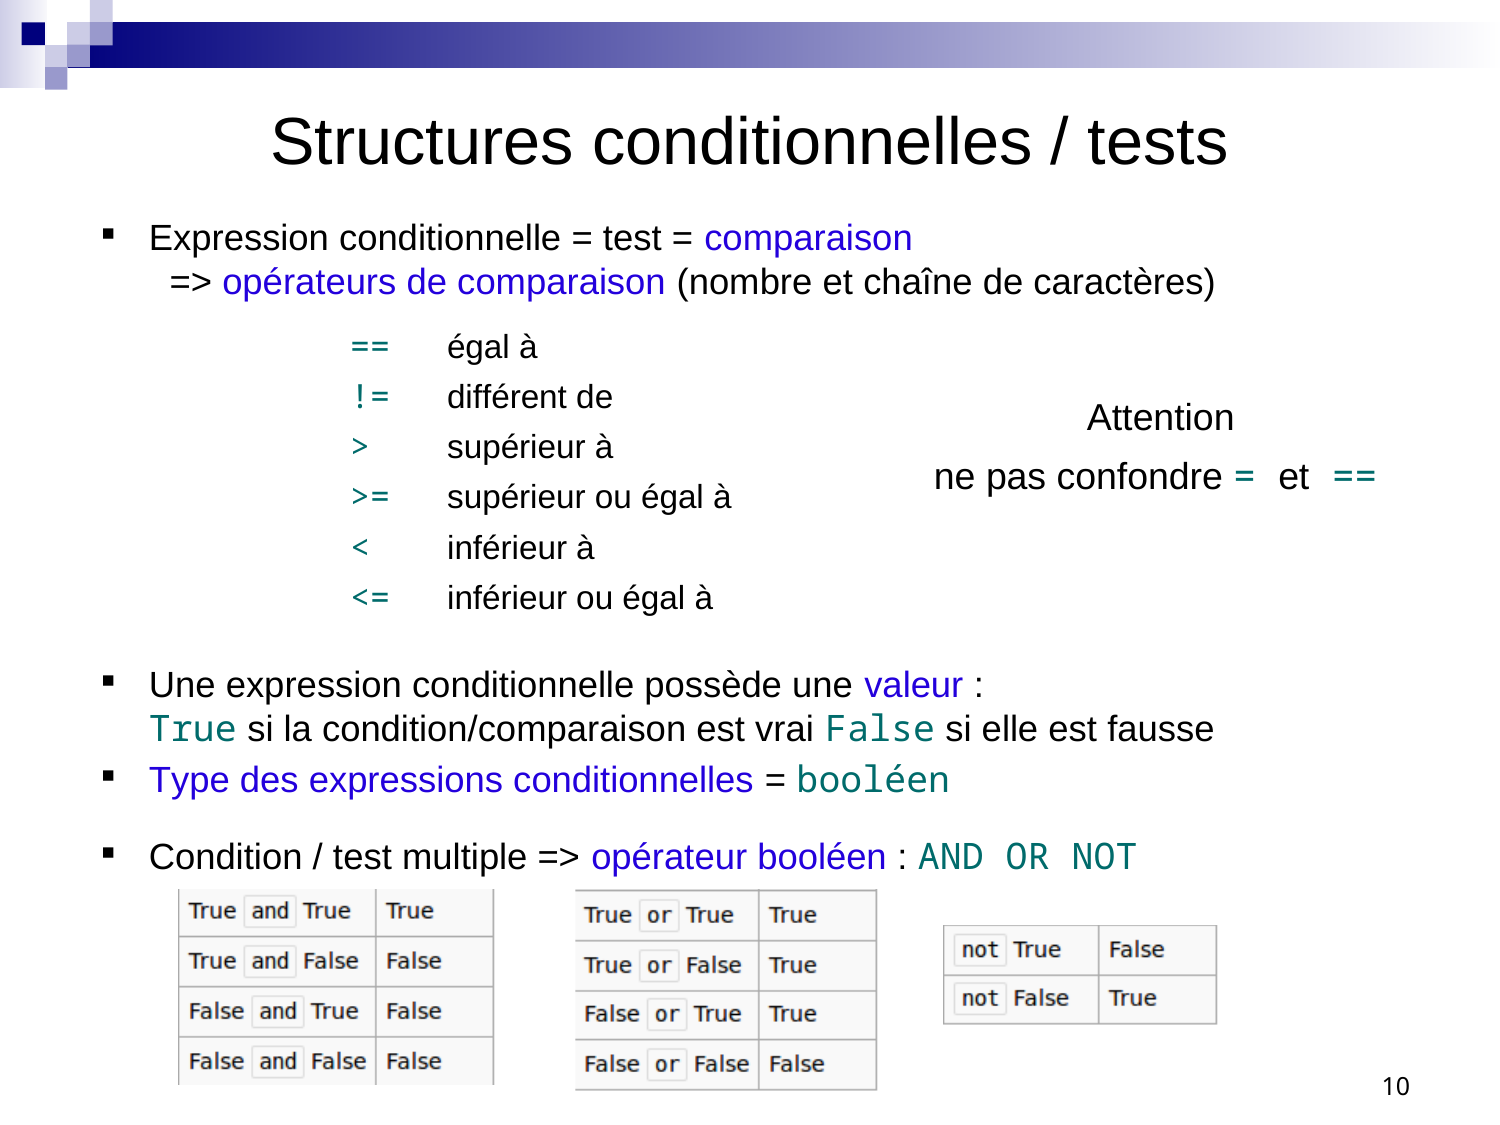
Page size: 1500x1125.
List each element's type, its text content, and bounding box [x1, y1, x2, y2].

picture [943, 925, 1219, 1029]
text_box Attention ne pas confondre = et == [837, 385, 1420, 510]
picture [178, 889, 496, 1086]
picture [575, 889, 879, 1094]
list Expression conditionnelle = test = comparaison => opérateurs de comparaison (nombre et chaîne de caractères) Une expression conditionnelle possède une valeur : True si la condition/comparaison est vrai False si elle est fausse Type des expressions conditionnelles = booléen Condition / test multiple => opérateur booléen : AND OR NOT [86, 206, 1457, 890]
text_box égal à différent de supérieur à supérieur ou égal à inférieur à inférieur ou égal à [142, 317, 757, 626]
title Structures conditionnelles / tests [75, 69, 1426, 207]
